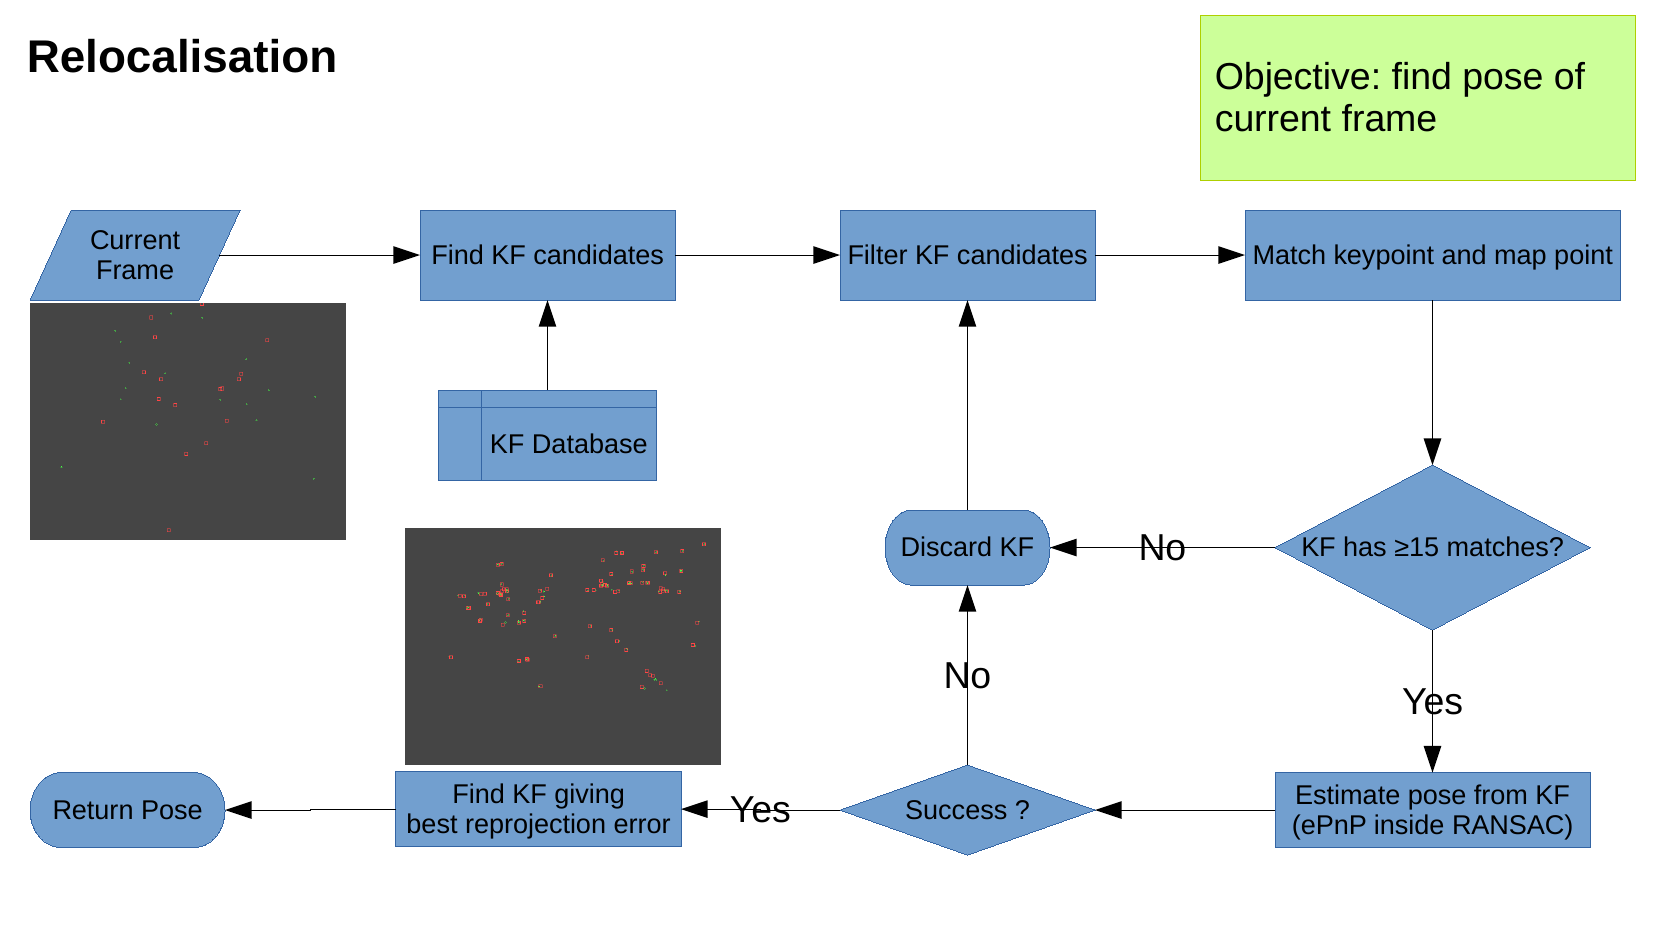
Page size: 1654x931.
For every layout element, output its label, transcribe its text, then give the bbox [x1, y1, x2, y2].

text_box Find KF candidates [420, 210, 676, 301]
text_box Estimate pose from KF (ePnP inside RANSAC) [1275, 772, 1591, 848]
text_box KF has ≥15 matches? [1275, 465, 1591, 630]
text_box Success ? [840, 765, 1095, 856]
text_box Return Pose [30, 772, 226, 848]
picture [405, 528, 721, 766]
text_box KF Database [438, 390, 657, 481]
text_box Objective: find pose of current frame [1200, 15, 1636, 181]
text_box Match keypoint and map point [1245, 210, 1621, 301]
text_box Filter KF candidates [840, 210, 1096, 301]
title Relocalisation [26, 22, 826, 91]
text_box Discard KF [885, 510, 1051, 586]
text_box Current Frame [30, 210, 241, 301]
text_box Find KF giving best reprojection error [395, 771, 682, 847]
picture [30, 303, 346, 541]
